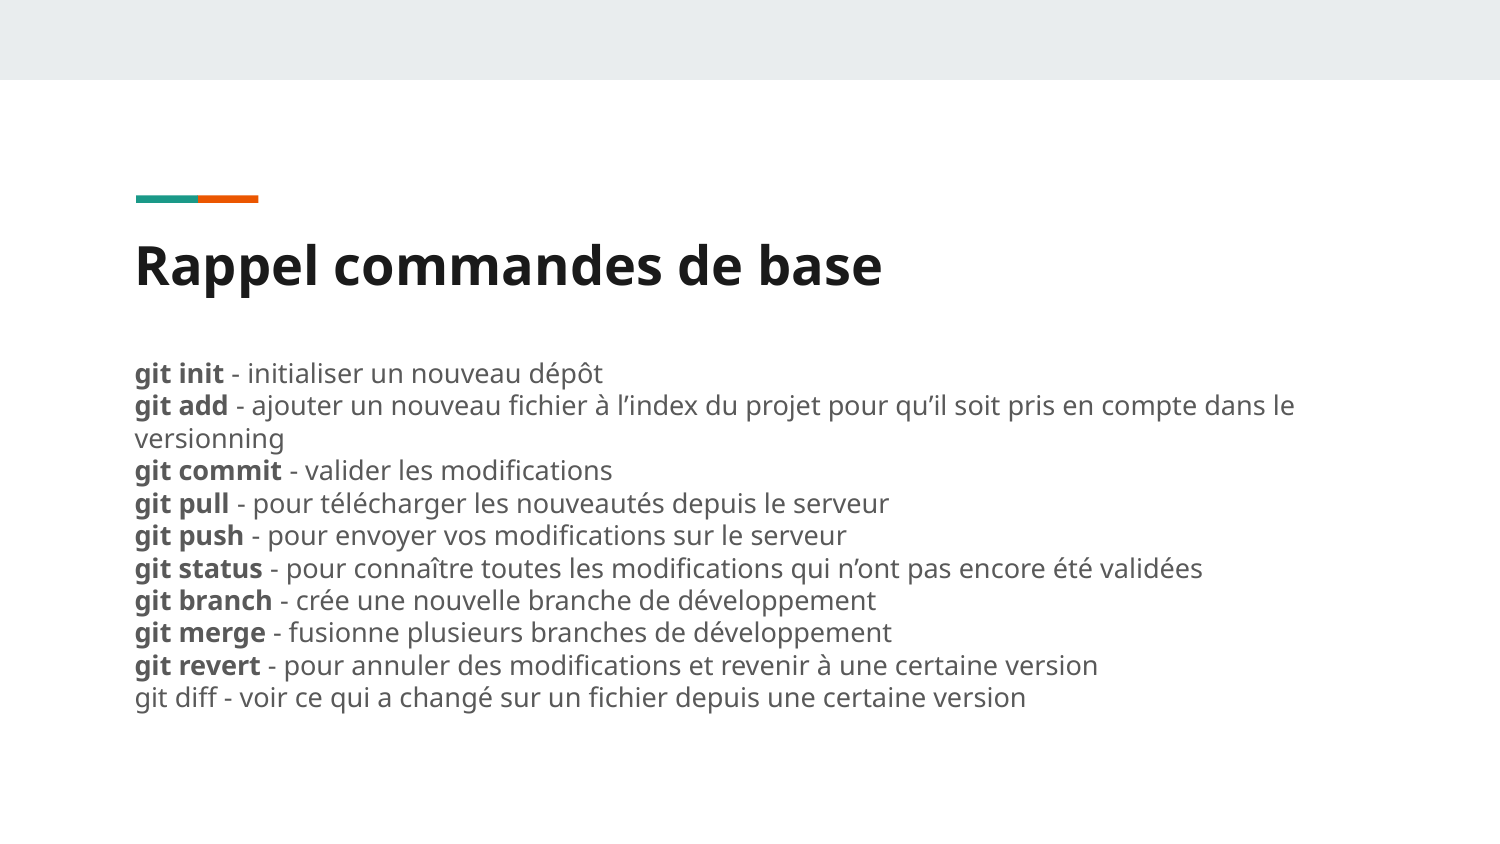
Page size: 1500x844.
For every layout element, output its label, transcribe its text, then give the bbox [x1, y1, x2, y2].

list git init - initialiser un nouveau dépôt git add - ajouter un nouveau fichier à l’index du projet pour qu’il soit pris en compte dans le versionning git commit - valider les modifications git pull - pour télécharger les nouveautés depuis le serveur git push - pour envoyer vos modifications sur le serveur git status - pour connaître toutes les modifications qui n’ont pas encore été validées git branch - crée une nouvelle branche de développement git merge - fusionne plusieurs branches de développement git revert - pour annuler des modifications et revenir à une certaine version git diff - voir ce qui a changé sur un fichier depuis une certaine version [119, 341, 1381, 712]
title Rappel commandes de base [119, 216, 1381, 305]
